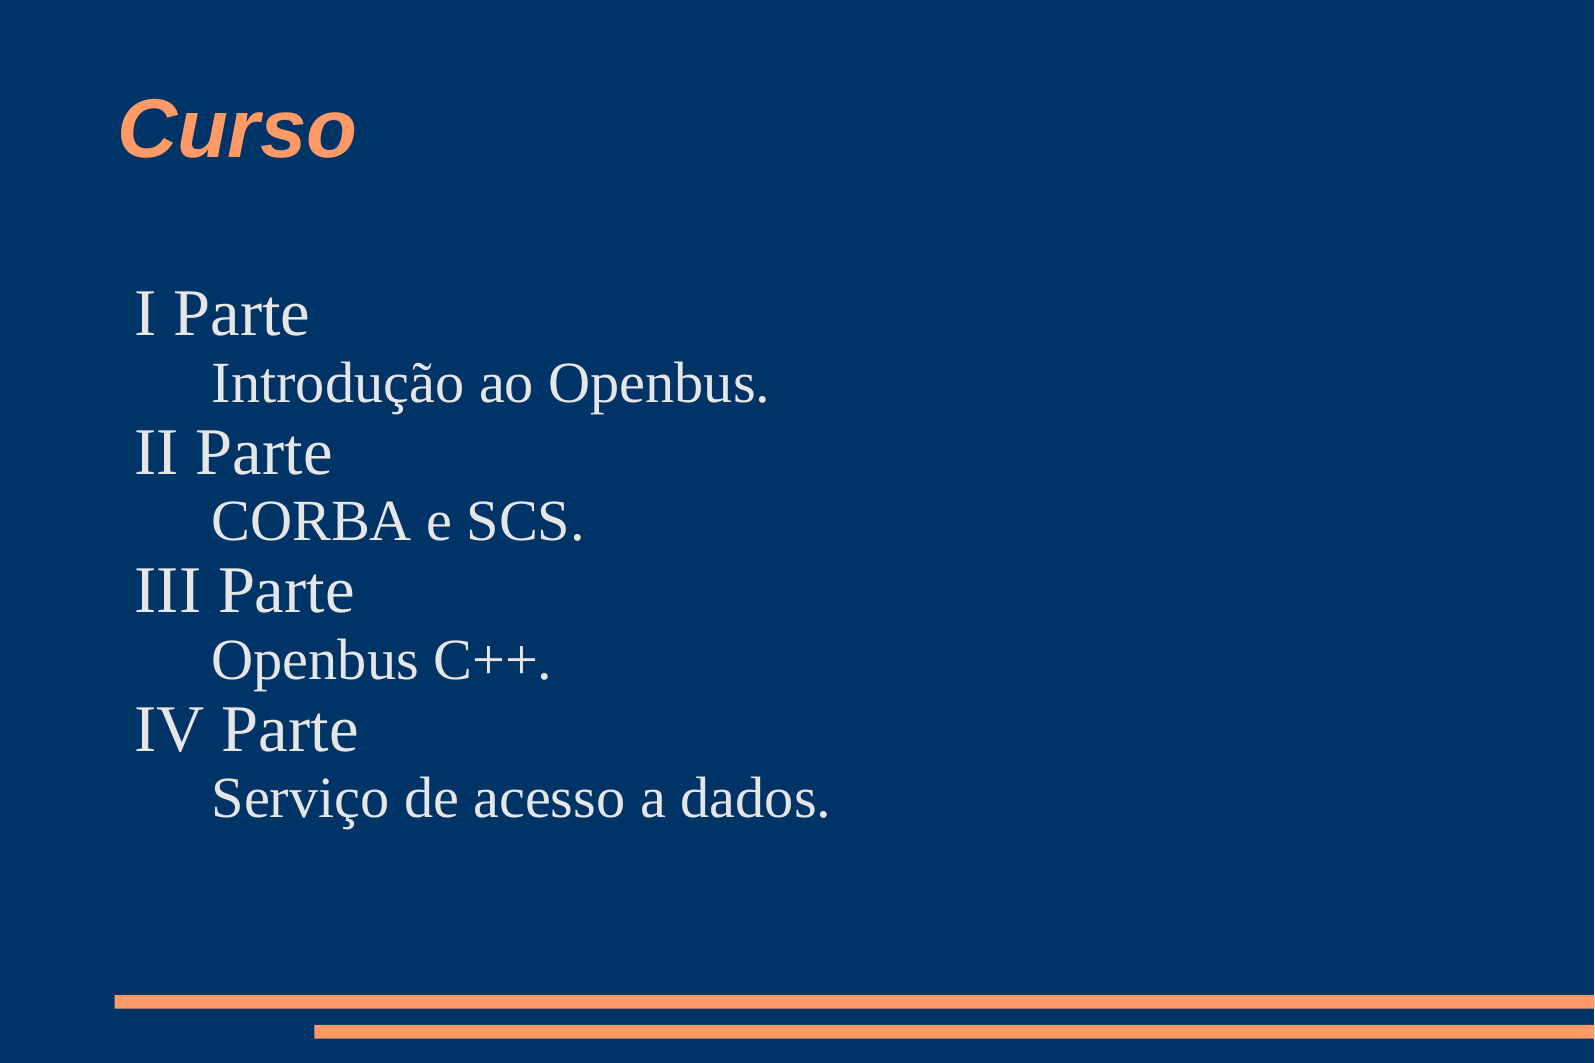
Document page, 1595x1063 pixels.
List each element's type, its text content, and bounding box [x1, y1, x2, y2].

title Curso [117, 39, 1479, 218]
list I Parte Introdução ao Openbus. II Parte CORBA e SCS. III Parte Openbus C++. IV Parte Serviço de acesso a dados. [117, 276, 1505, 971]
